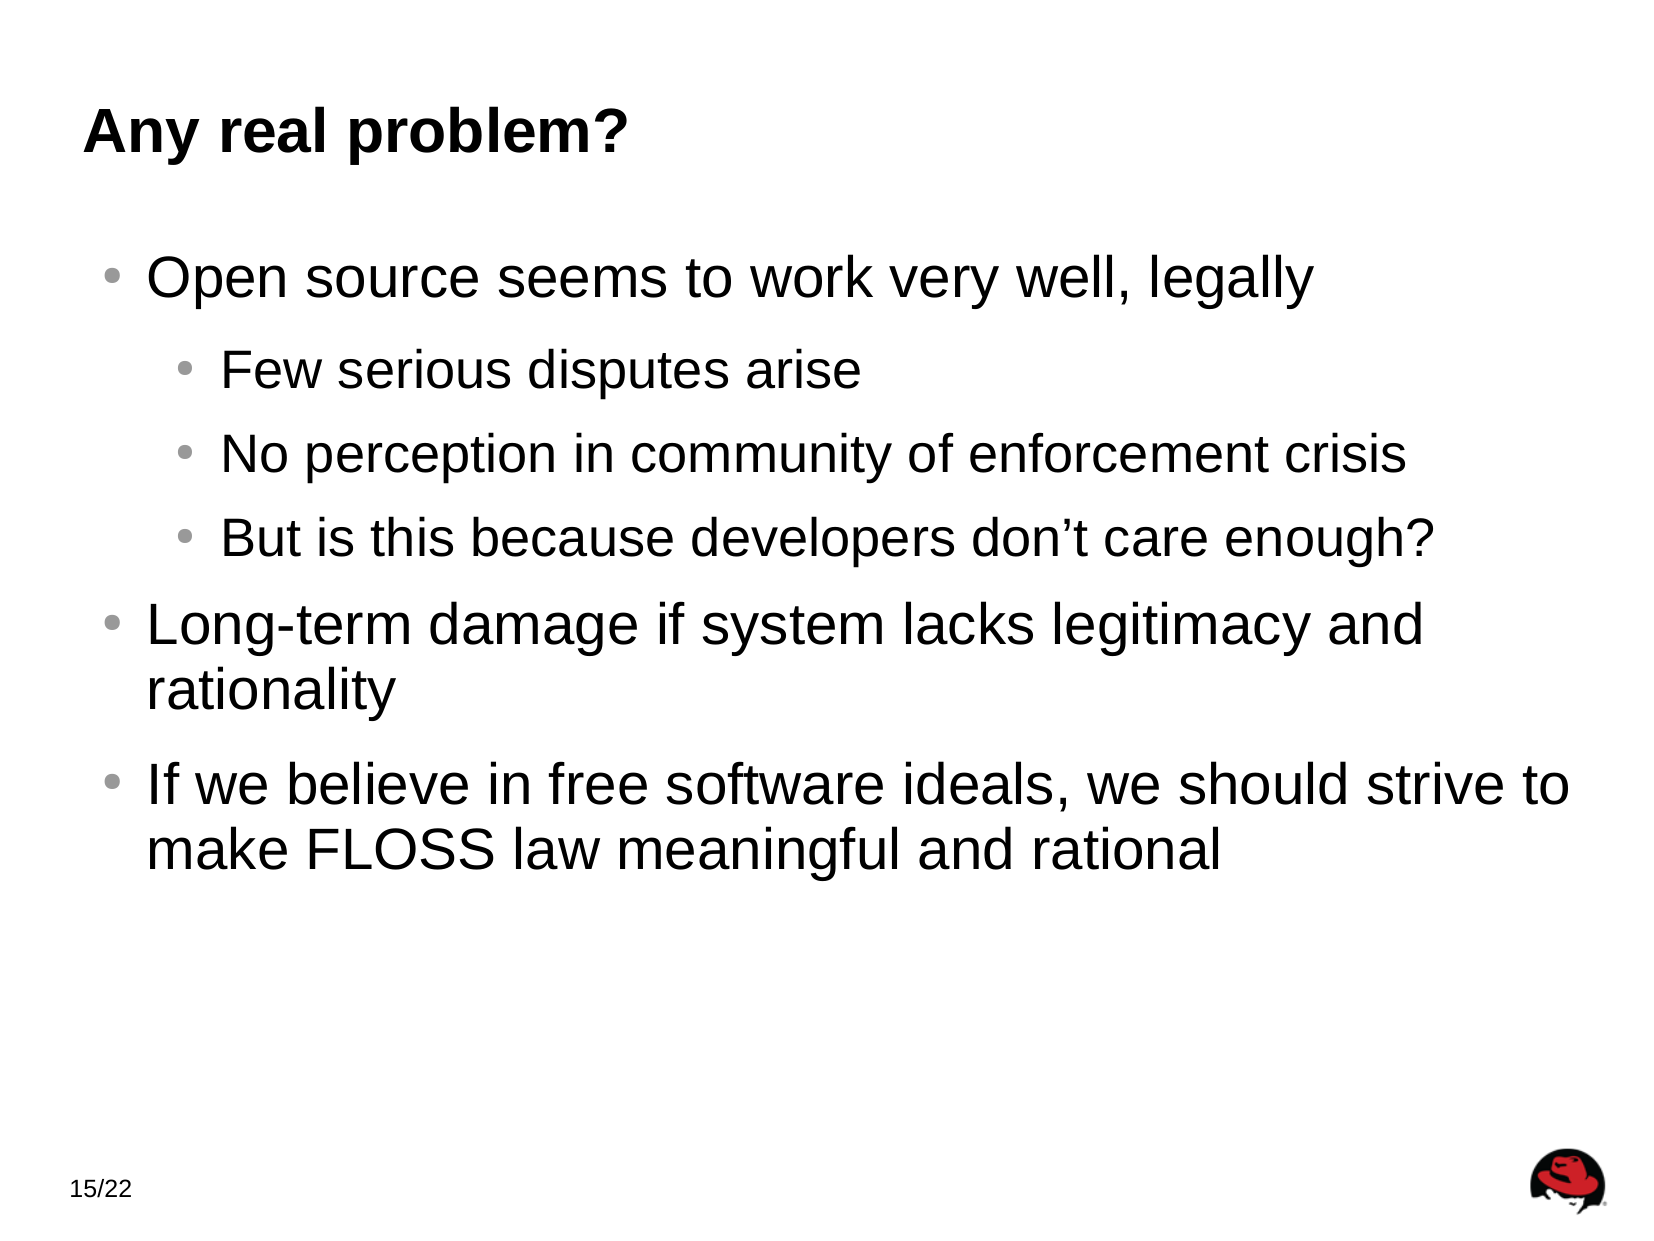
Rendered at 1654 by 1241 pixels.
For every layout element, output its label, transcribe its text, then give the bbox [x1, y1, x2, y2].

picture [1529, 1146, 1613, 1224]
list Open source seems to work very well, legally Few serious disputes arise No perception in community of enforcement crisis But is this because developers don’t care enough? Long-term damage if system lacks legitimacy and rationality If we believe in free software ideals, we should strive to make FLOSS law meaningful and rational [86, 244, 1576, 1024]
title Any real problem? [82, 45, 1571, 218]
